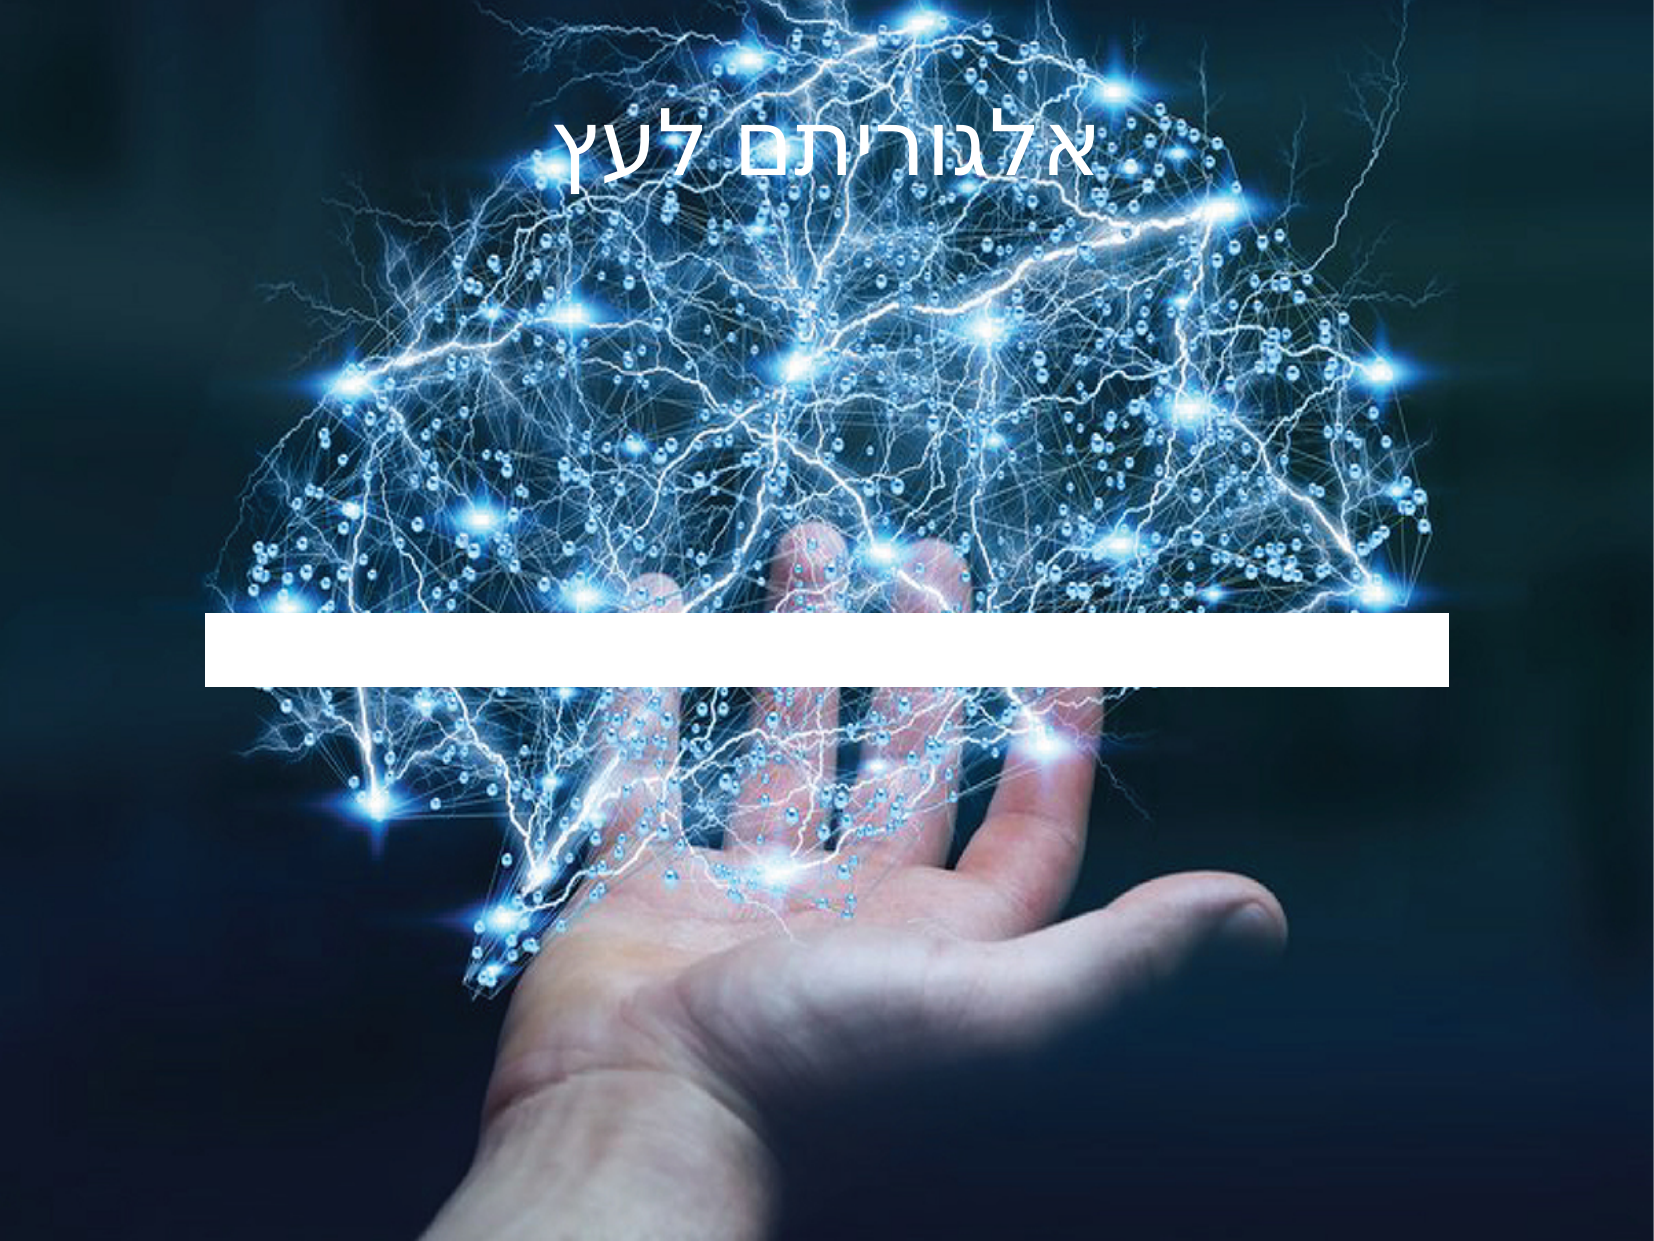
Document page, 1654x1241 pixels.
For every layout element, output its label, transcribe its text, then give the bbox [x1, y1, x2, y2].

subtitle https://en.wikipedia.org/wiki/ID3_algorithm [82, 290, 1571, 1010]
title אלגוריתם לעץ [82, 49, 1571, 257]
picture [0, 0, 1654, 1241]
